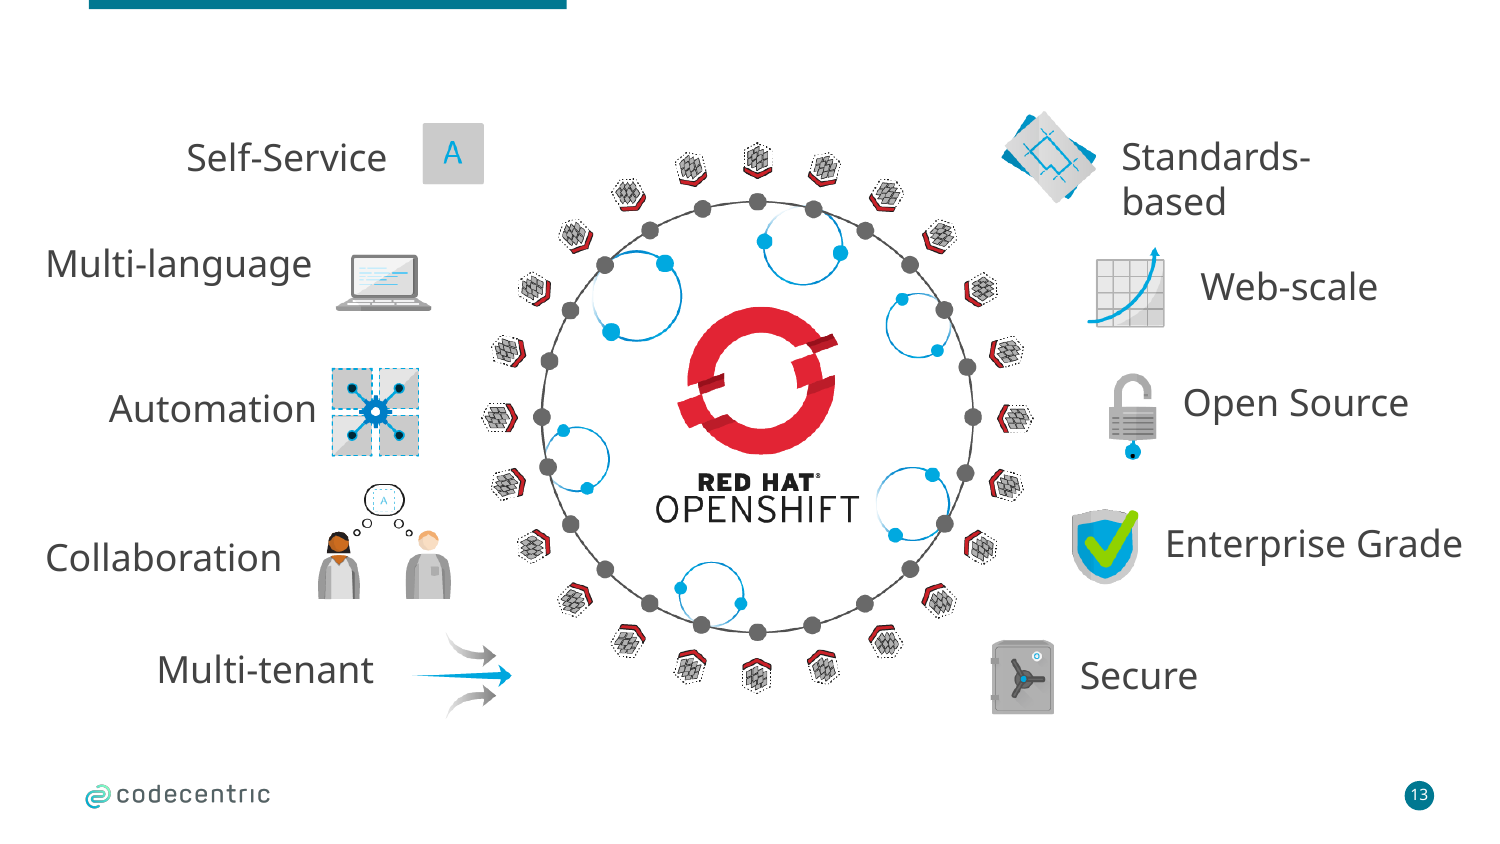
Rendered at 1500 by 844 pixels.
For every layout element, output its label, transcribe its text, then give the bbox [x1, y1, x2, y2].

slide_number <number> [1396, 783, 1443, 808]
text_box Multi-tenant [141, 630, 318, 701]
text_box Collaboration [29, 519, 318, 589]
text_box Standards-based [1165, 117, 1431, 188]
text_box Multi-language [30, 225, 318, 295]
text_box Open Source [1167, 364, 1440, 434]
text_box Automation [93, 369, 318, 440]
text_box Self-Service [171, 118, 318, 189]
picture [318, 111, 1165, 719]
text_box Web-scale [1185, 247, 1410, 318]
text_box Secure [1165, 636, 1261, 707]
picture [65, 763, 289, 828]
text_box Enterprise Grade [1165, 504, 1488, 575]
